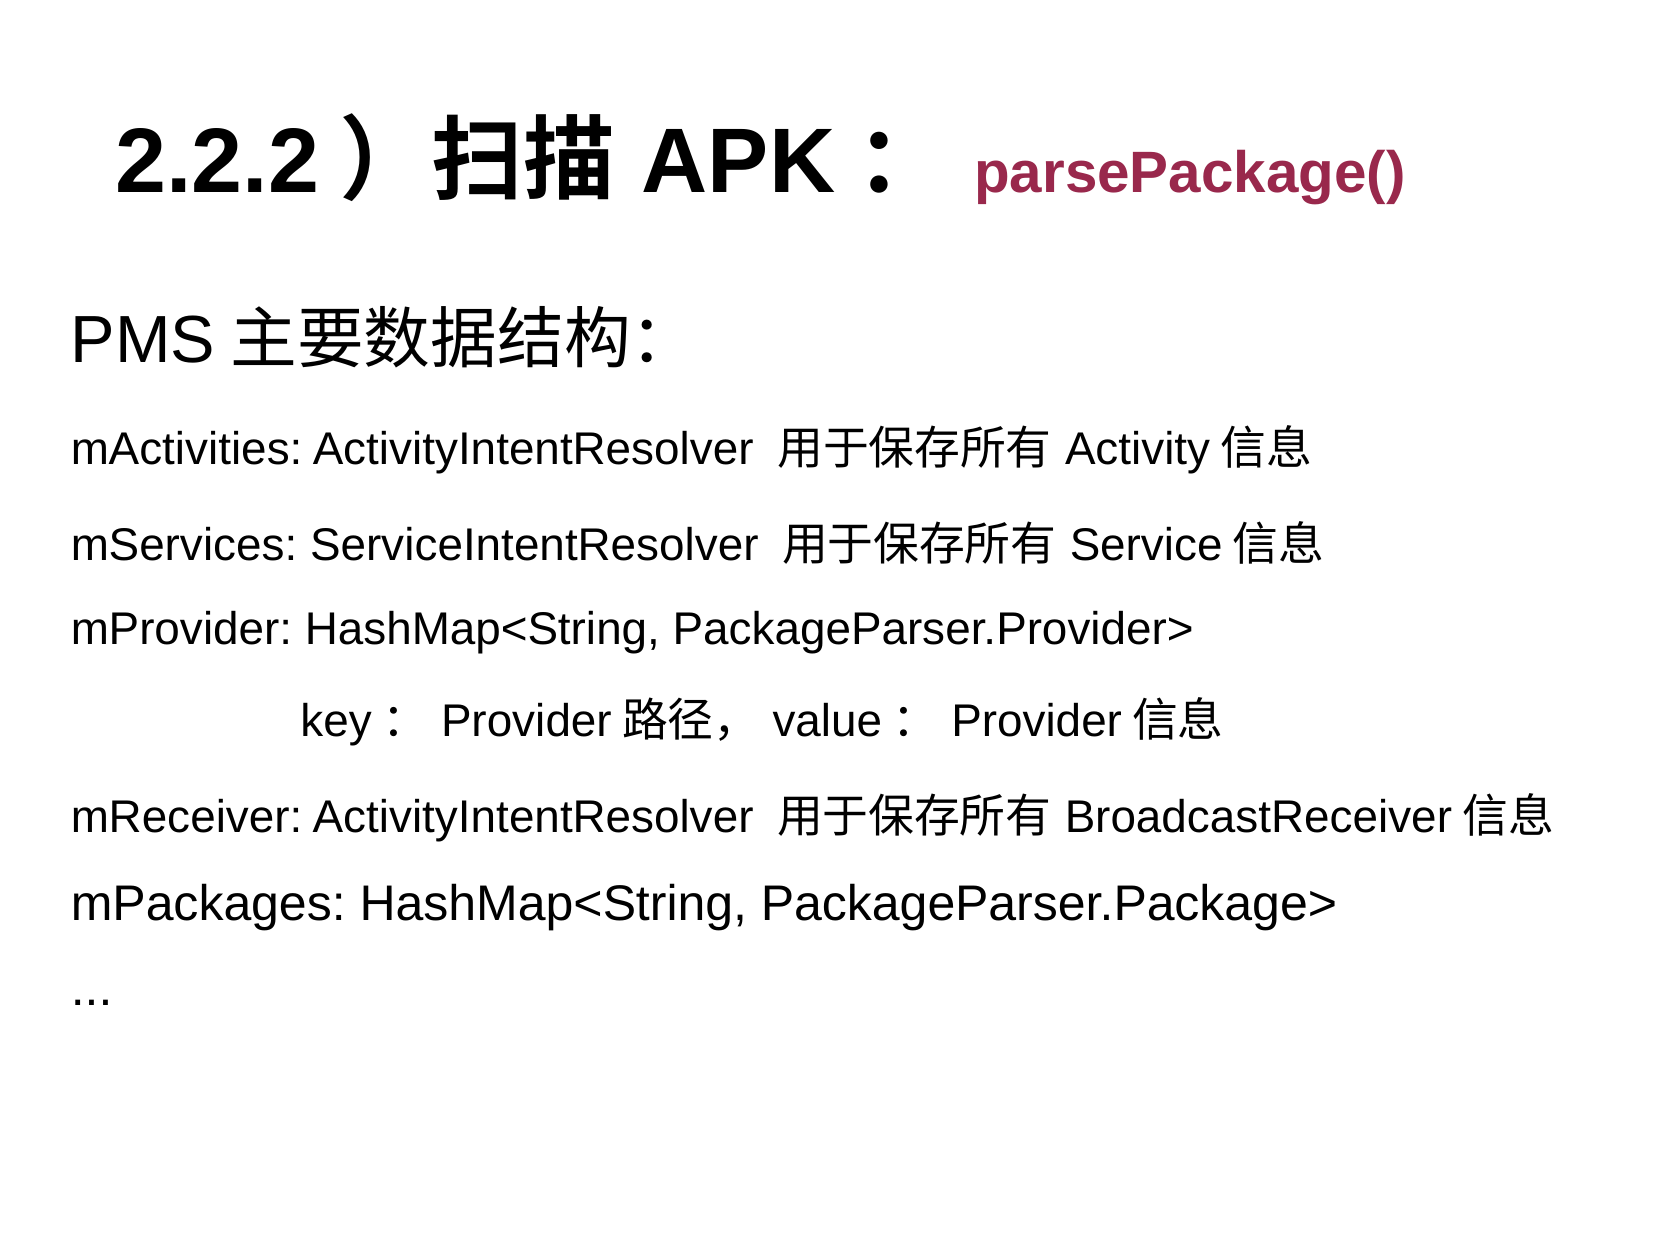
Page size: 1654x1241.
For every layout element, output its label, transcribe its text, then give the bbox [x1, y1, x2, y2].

list PMS主要数据结构： mActivities: ActivityIntentResolver 用于保存所有Activity信息 mServices: ServiceIntentResolver 用于保存所有Service信息 mProvider: HashMap<String, PackageParser.Provider> key：Provider路径，value：Provider信息 mReceiver: ActivityIntentResolver 用于保存所有BroadcastReceiver信息 mPackages: HashMap<String, PackageParser.Package> ... [0, 285, 1654, 1241]
title 2.2.2）扫描APK：parsePackage() [82, 49, 1571, 257]
